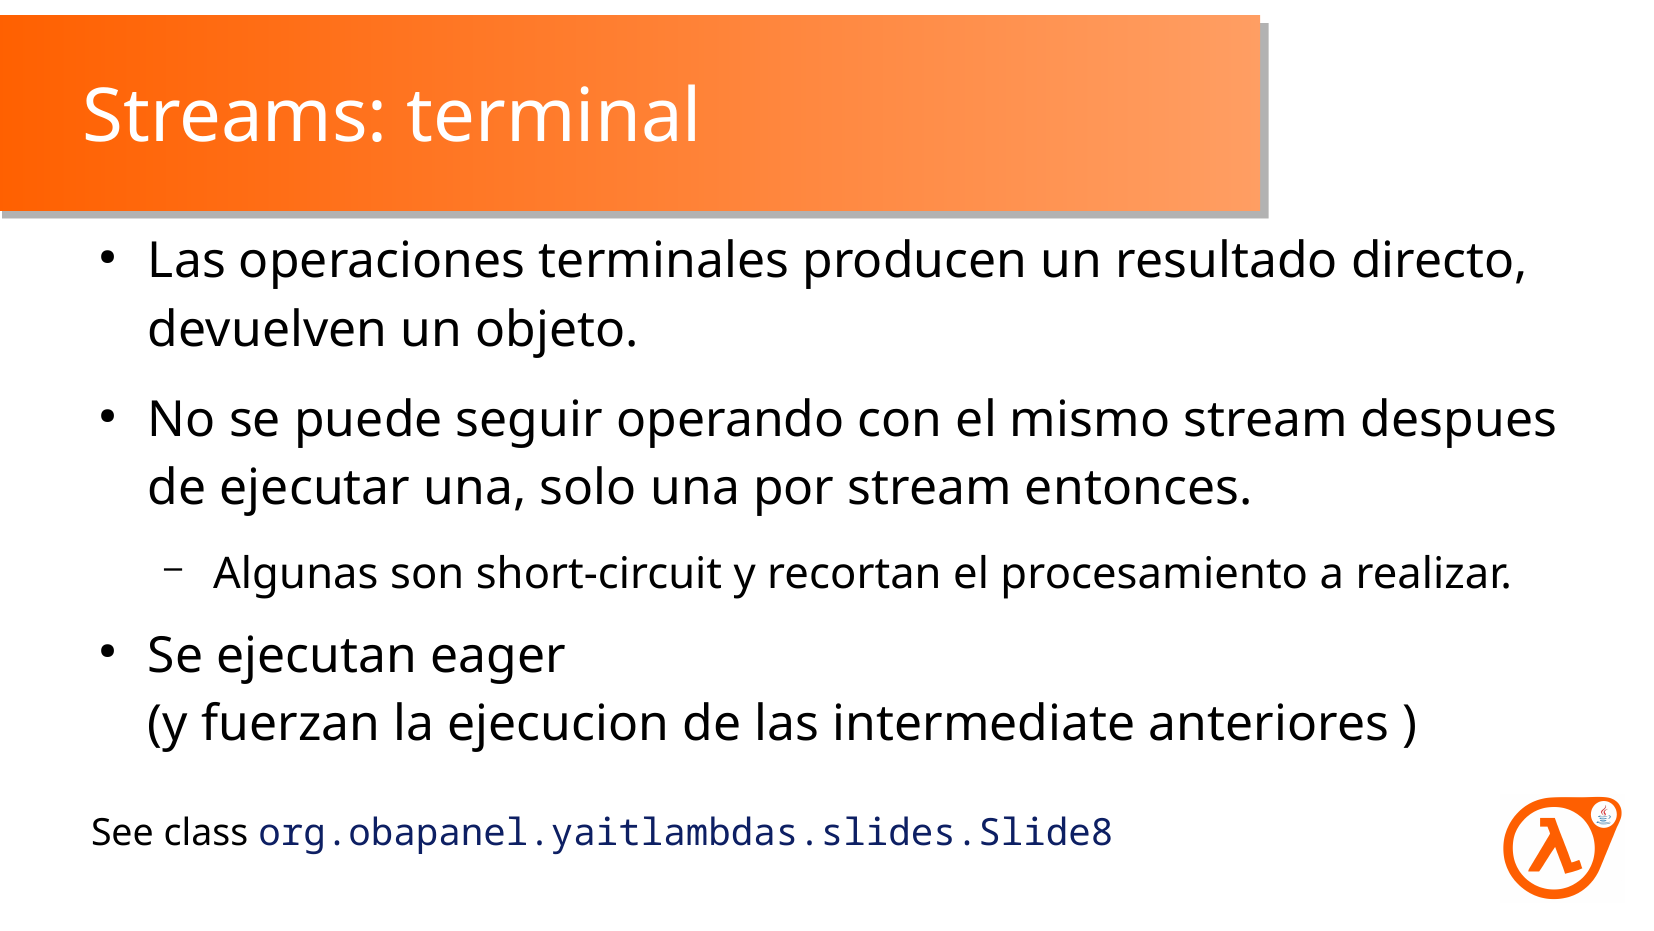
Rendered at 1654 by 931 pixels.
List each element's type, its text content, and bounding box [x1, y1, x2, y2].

text_box See class org.obapanel.yaitlambdas.slides.Slide8 [76, 798, 1111, 856]
title Streams: terminal [82, 35, 1235, 189]
list Las operaciones terminales producen un resultado directo, devuelven un objeto. No se puede seguir operando con el mismo stream despues de ejecutar una, solo una por stream entonces. Algunas son short-circuit y recortan el procesamiento a realizar. Se ejecutan eager (y fuerzan la ejecucion de las intermediate anteriores ) [82, 224, 1571, 764]
picture [1500, 794, 1625, 903]
